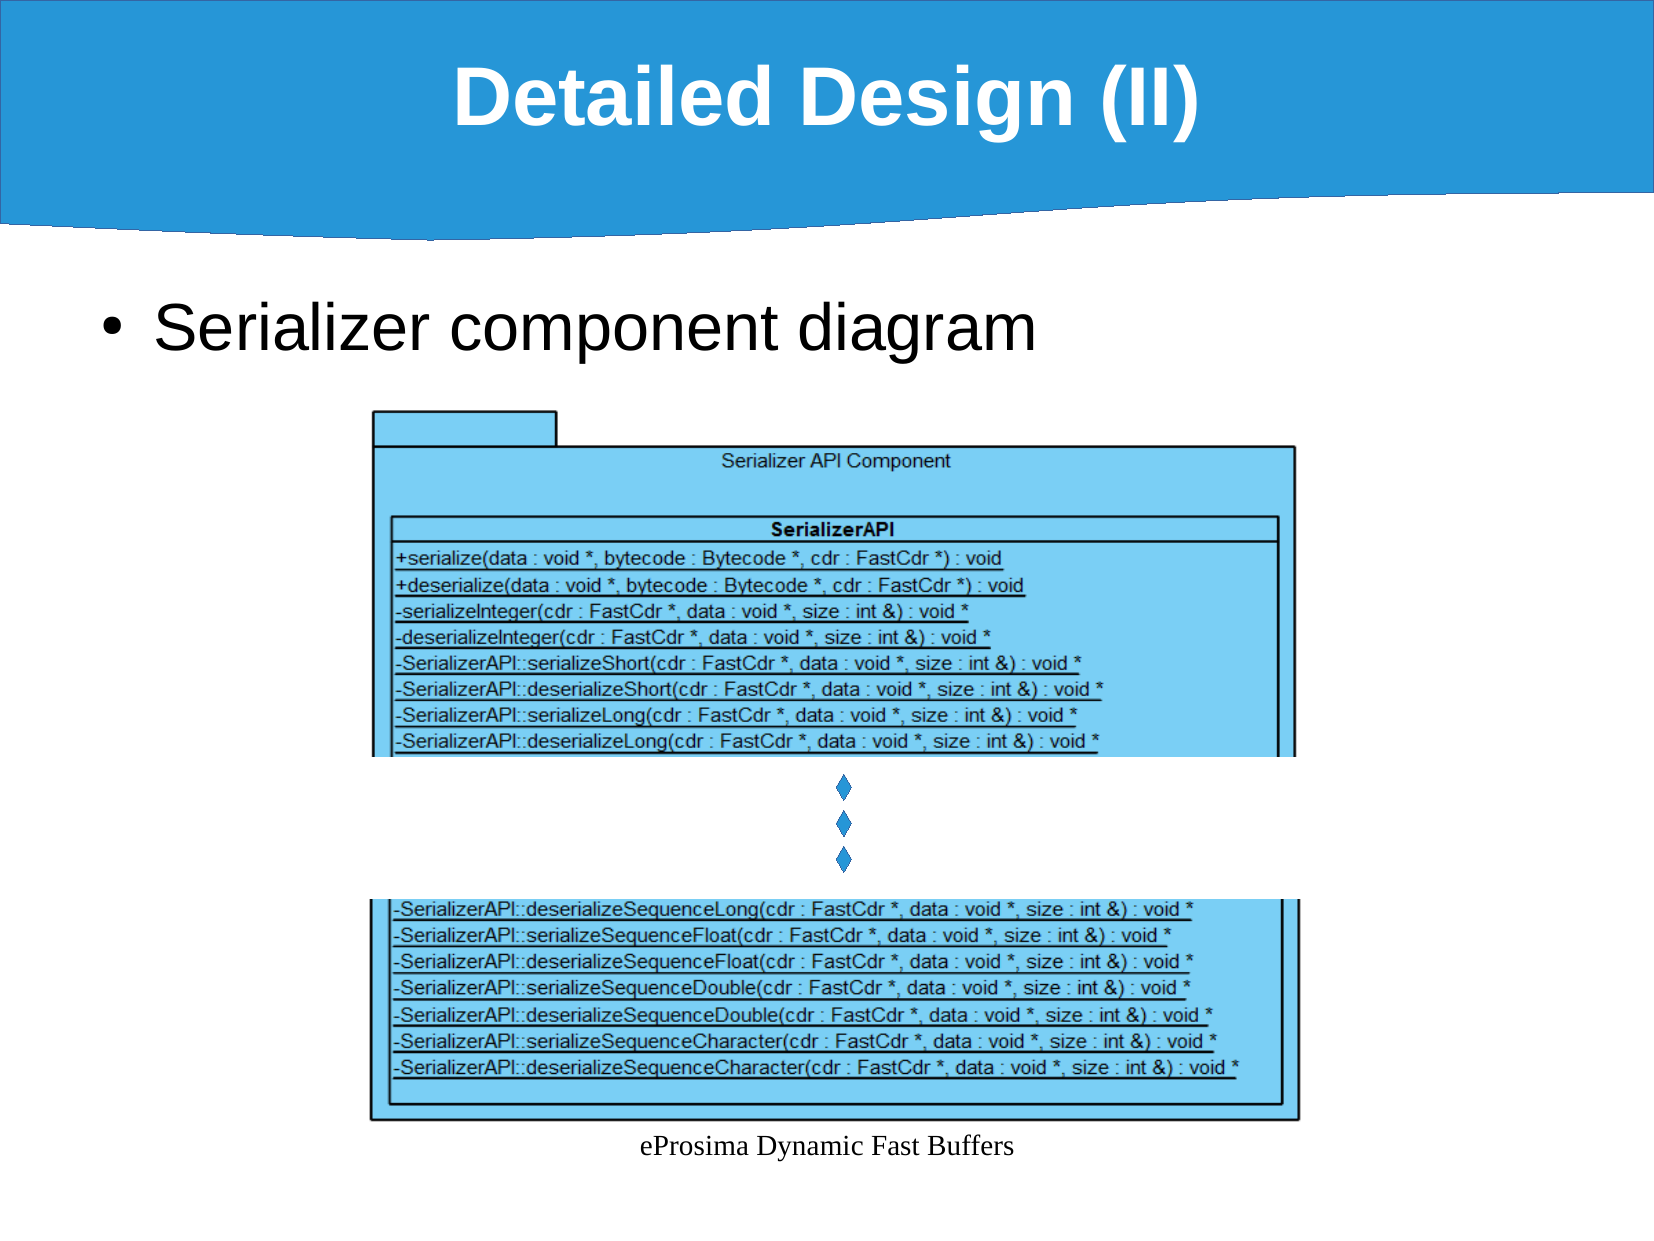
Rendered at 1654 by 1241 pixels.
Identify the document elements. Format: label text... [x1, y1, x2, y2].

text_box [836, 810, 852, 837]
text_box Detailed Design (II) [0, 0, 1654, 241]
text_box [836, 846, 852, 873]
picture [363, 899, 1306, 1124]
list Serializer component diagram [82, 290, 1571, 1010]
text_box [836, 774, 852, 801]
picture [368, 404, 1306, 757]
